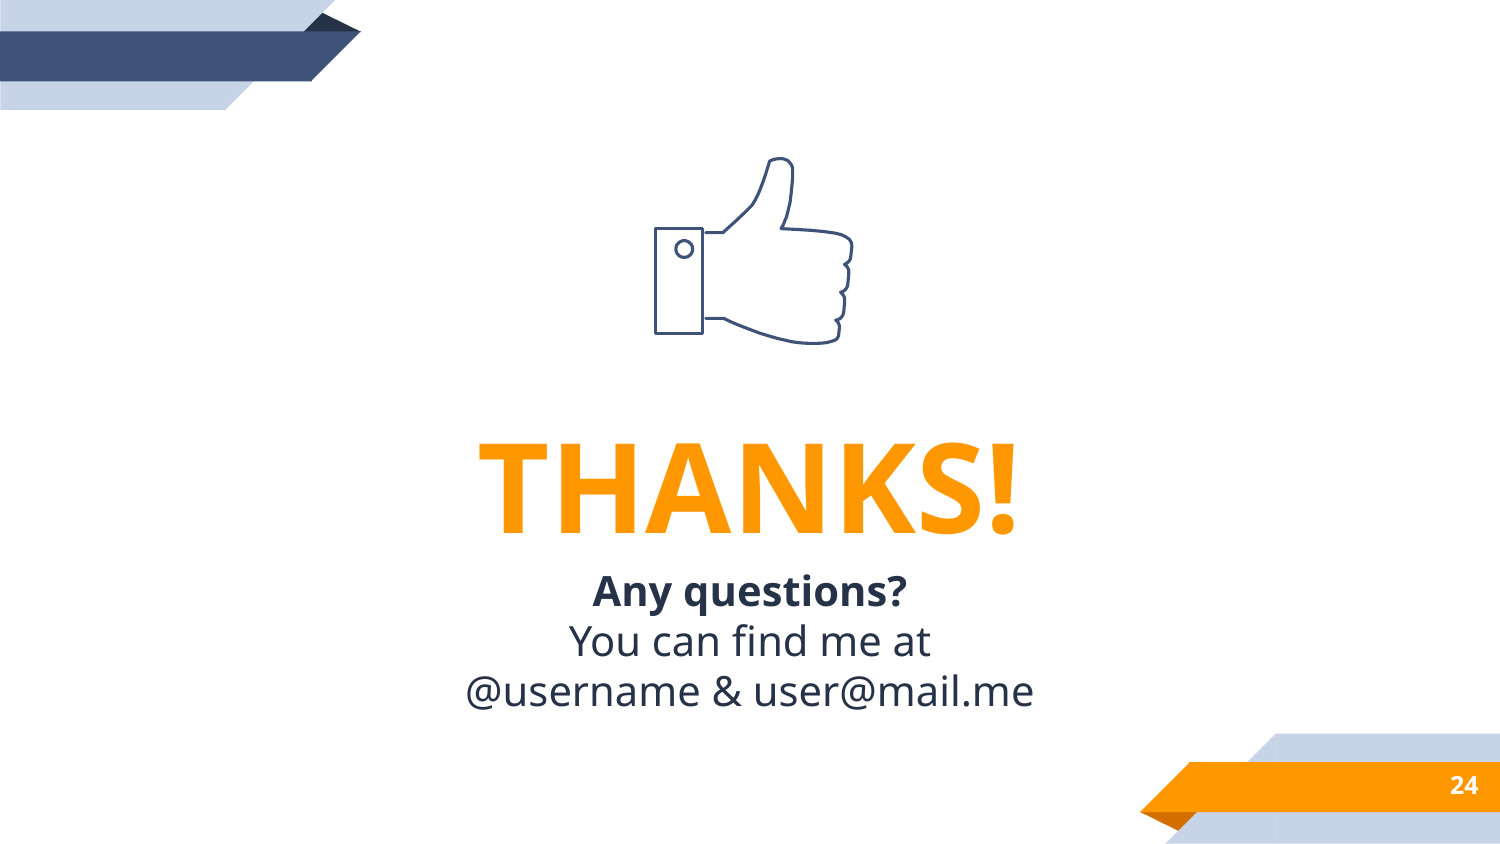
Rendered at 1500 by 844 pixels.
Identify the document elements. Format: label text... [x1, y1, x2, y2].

title THANKS! [209, 387, 1291, 529]
slide_number <número> [1249, 760, 1494, 813]
subtitle Any questions? You can find me at @username & user@mail.me [209, 529, 1291, 750]
